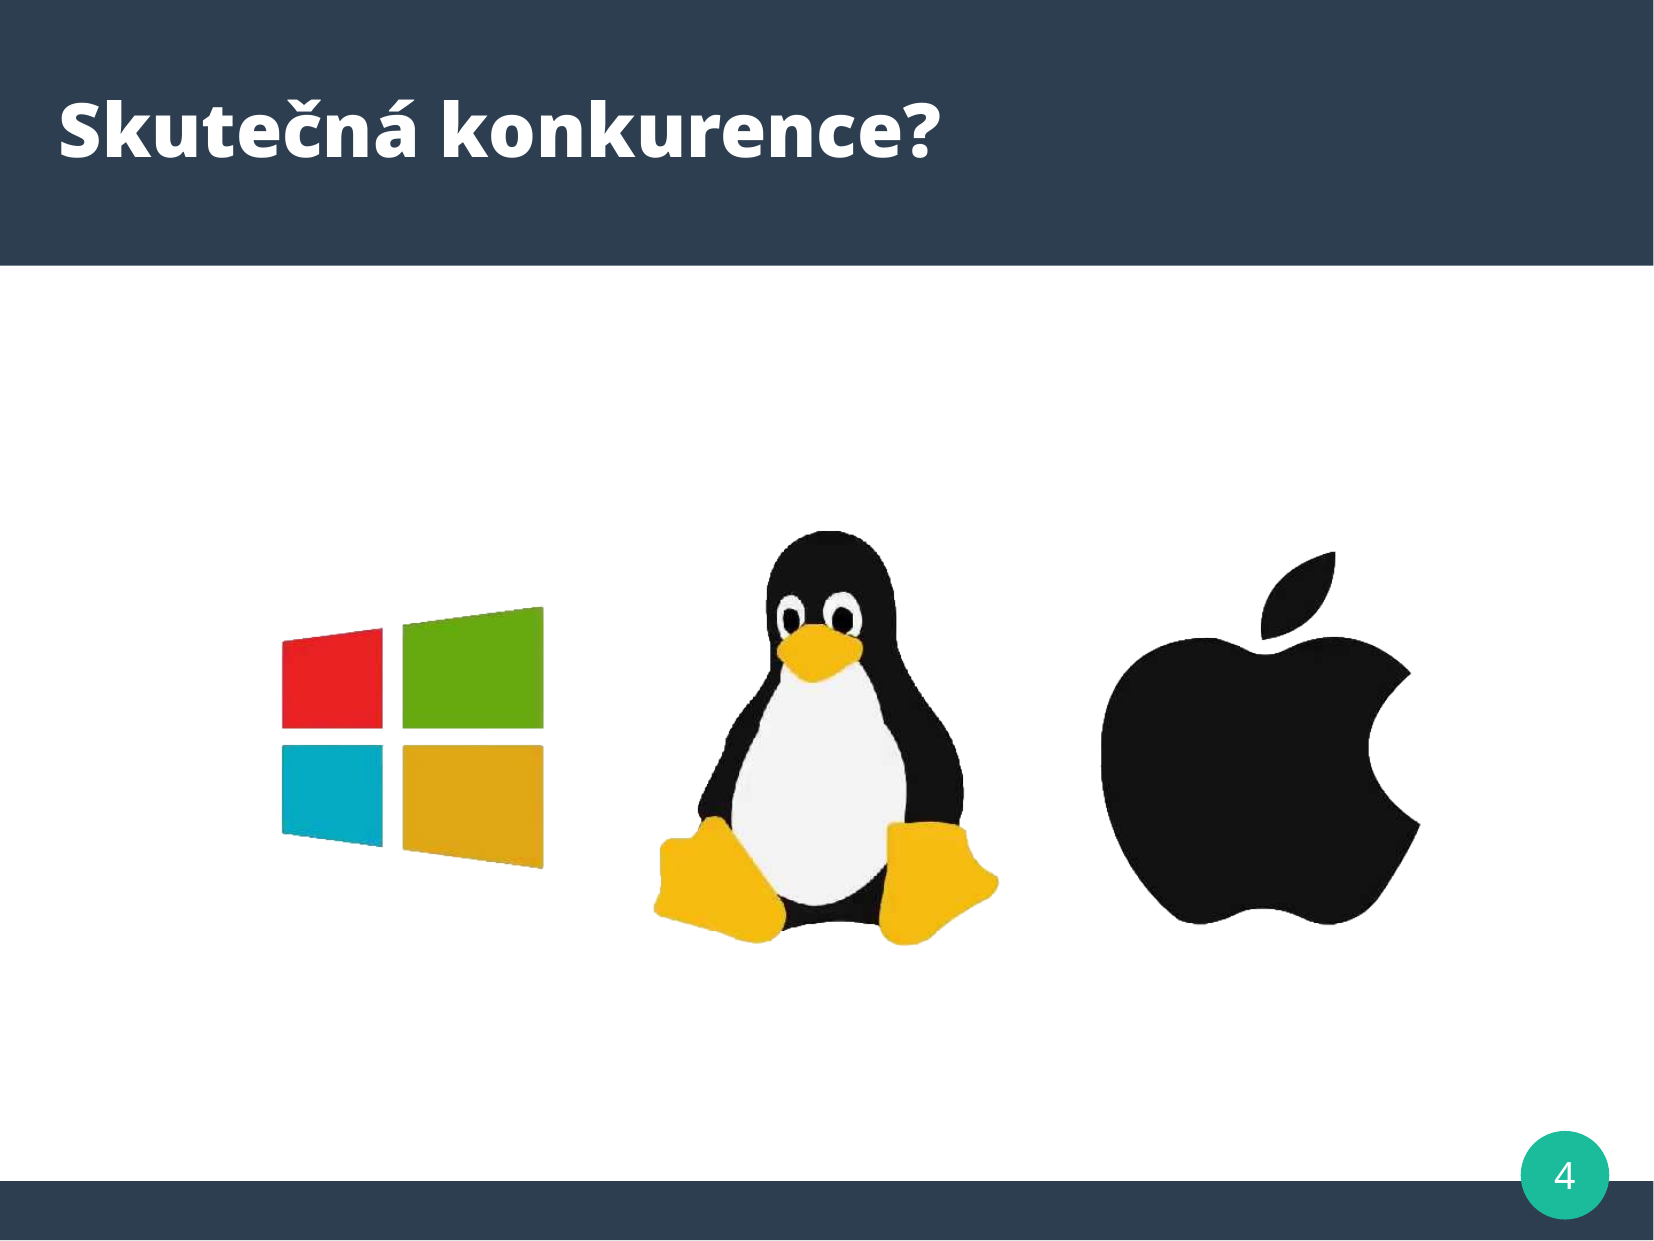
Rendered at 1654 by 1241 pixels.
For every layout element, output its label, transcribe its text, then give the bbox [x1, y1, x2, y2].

title Skutečná konkurence? [59, 49, 1595, 207]
picture [91, 324, 1562, 1152]
